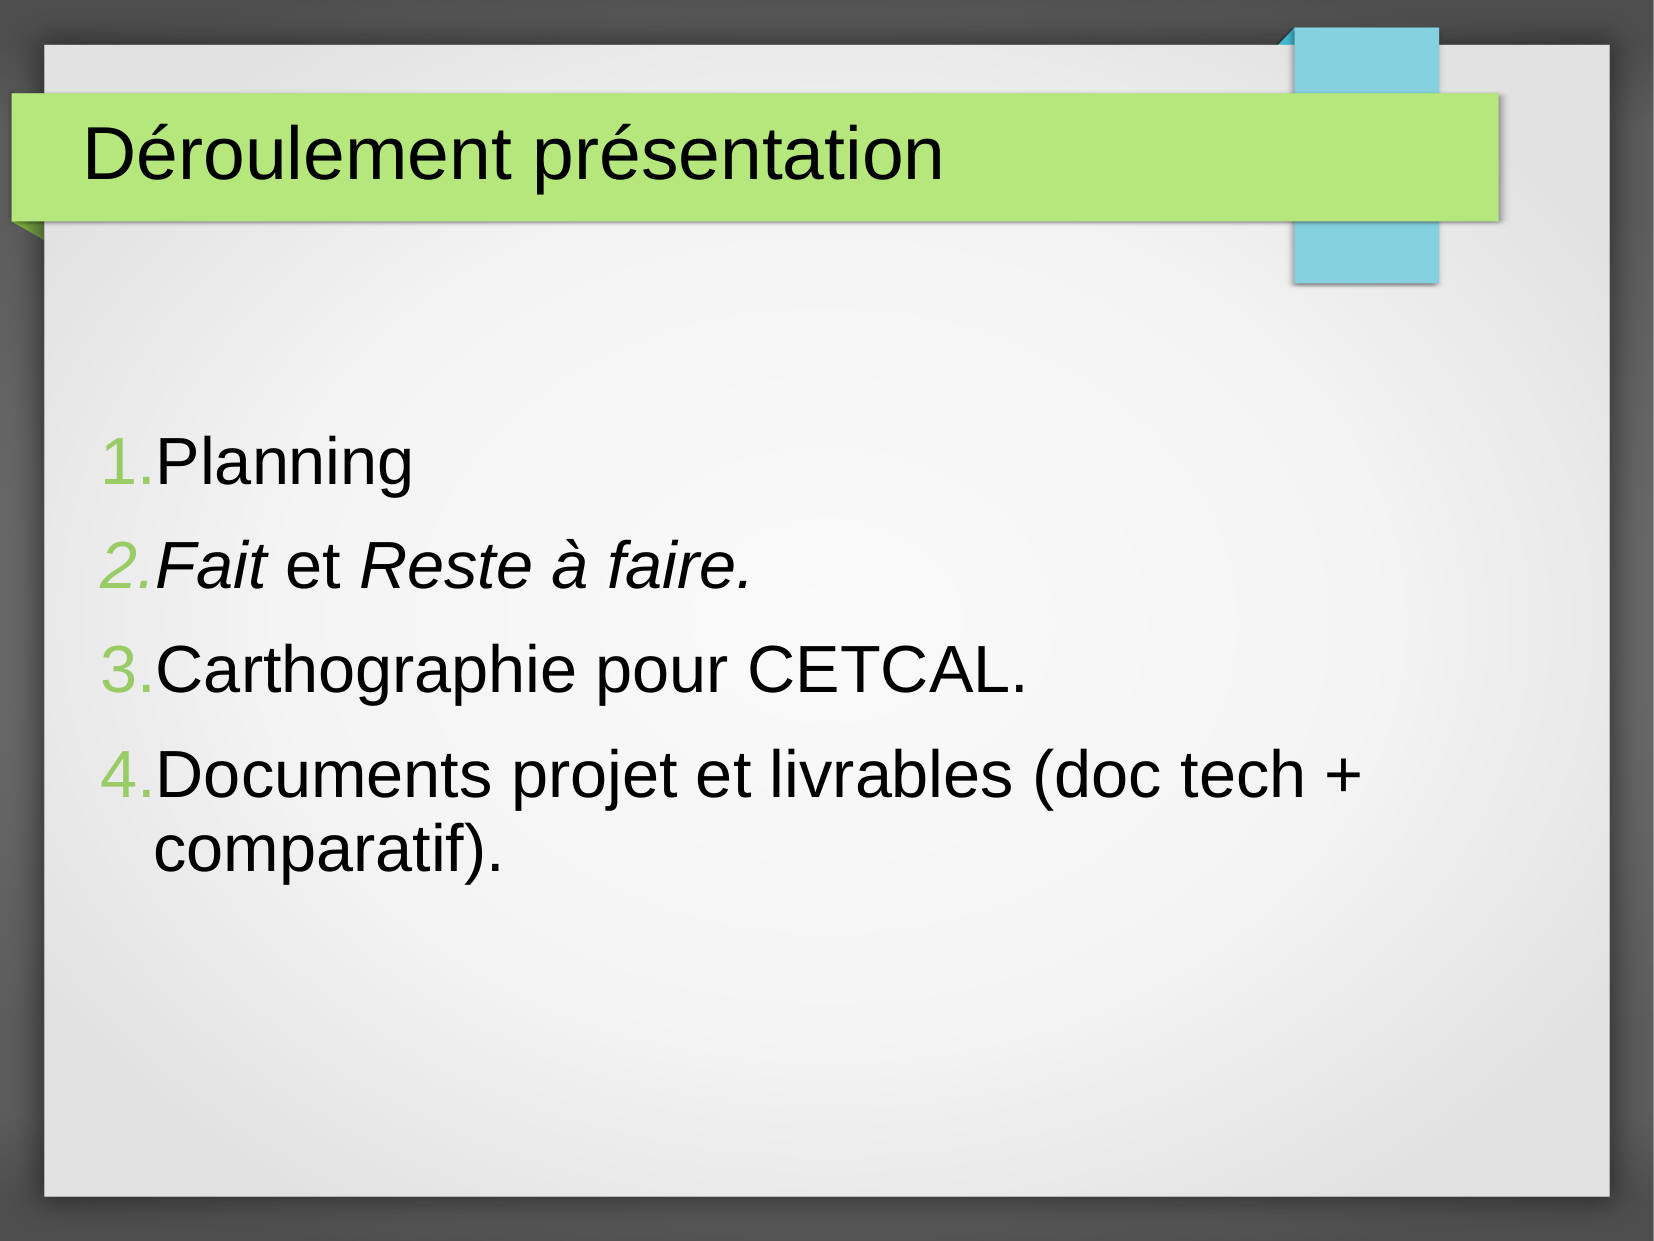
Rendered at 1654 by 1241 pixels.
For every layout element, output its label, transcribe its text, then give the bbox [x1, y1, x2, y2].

title Déroulement présentation [82, 94, 1264, 213]
picture [0, 0, 1654, 1241]
list Planning Fait et Reste à faire. Carthographie pour CETCAL. Documents projet et livrables (doc tech + comparatif). [82, 295, 1571, 1015]
